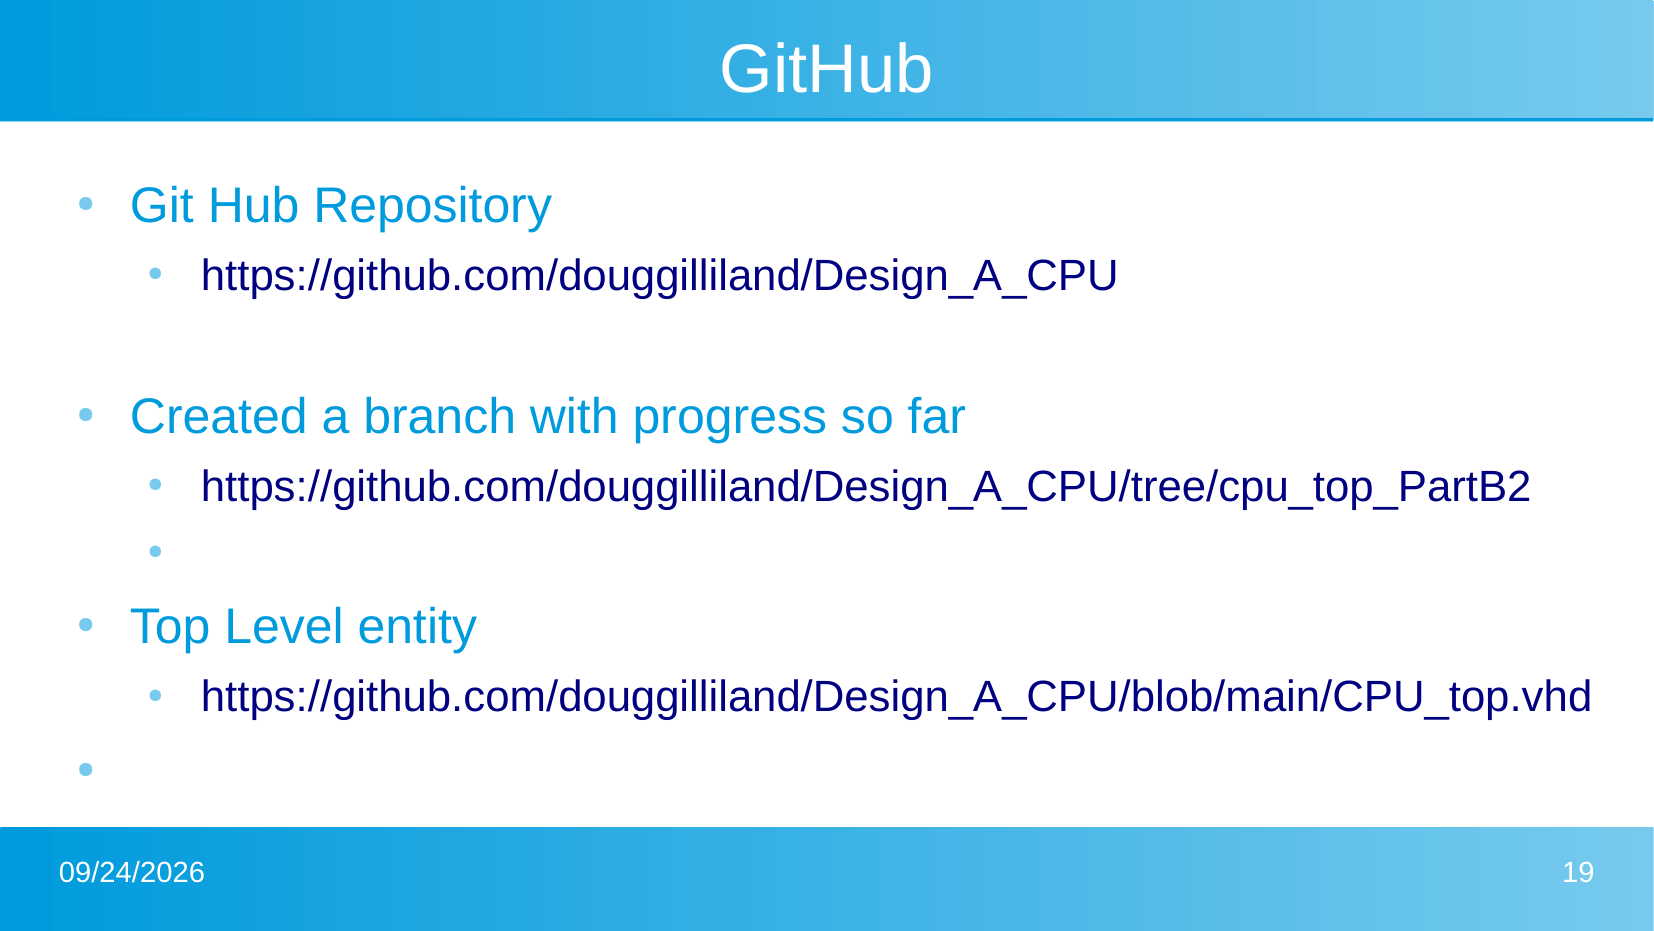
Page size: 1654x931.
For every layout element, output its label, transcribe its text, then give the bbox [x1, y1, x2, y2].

title GitHub [59, 29, 1595, 108]
list Git Hub Repository https://github.com/douggilliland/Design_A_CPU Created a branch with progress so far https://github.com/douggilliland/Design_A_CPU/tree/cpu_top_PartB2 Top Level entity https://github.com/douggilliland/Design_A_CPU/blob/main/CPU_top.vhd [59, 177, 1595, 768]
